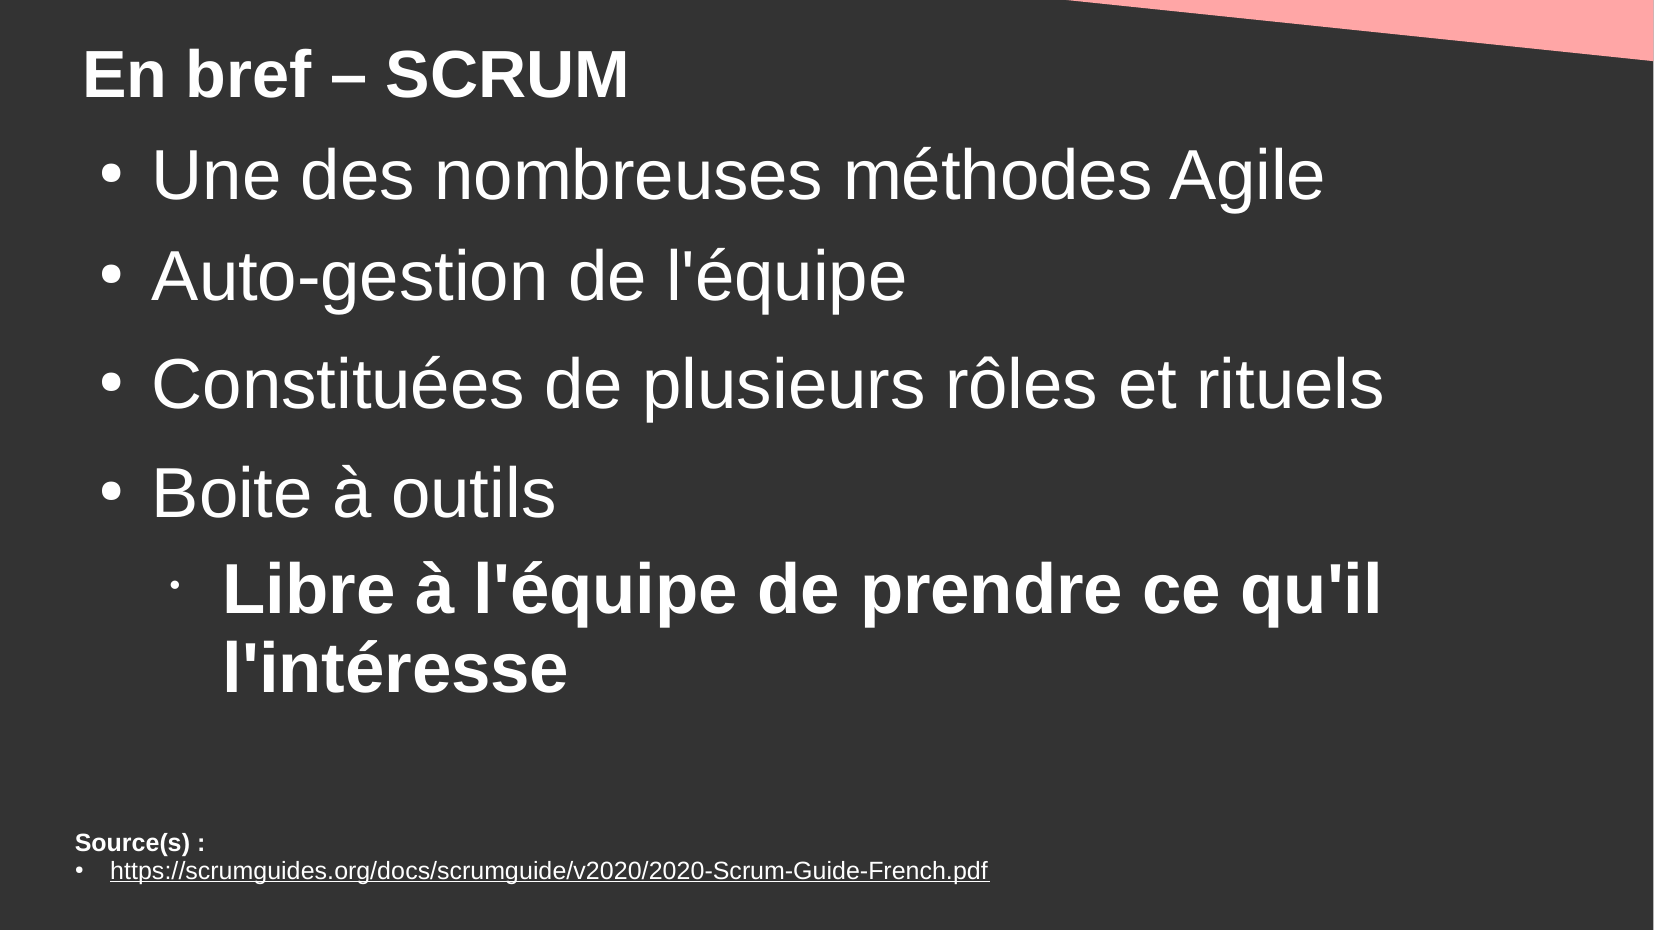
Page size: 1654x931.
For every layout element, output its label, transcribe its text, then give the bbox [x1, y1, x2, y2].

list Une des nombreuses méthodes Agile Auto-gestion de l'équipe Constituées de plusieurs rôles et rituels Boite à outils Libre à l'équipe de prendre ce qu'il l'intéresse [80, 135, 1620, 777]
title En bref – SCRUM [82, 37, 1571, 122]
text_box [1066, 0, 1654, 62]
text_box Source(s) : https://scrumguides.org/docs/scrumguide/v2020/2020-Scrum-Guide-French.pdf [59, 821, 1546, 920]
